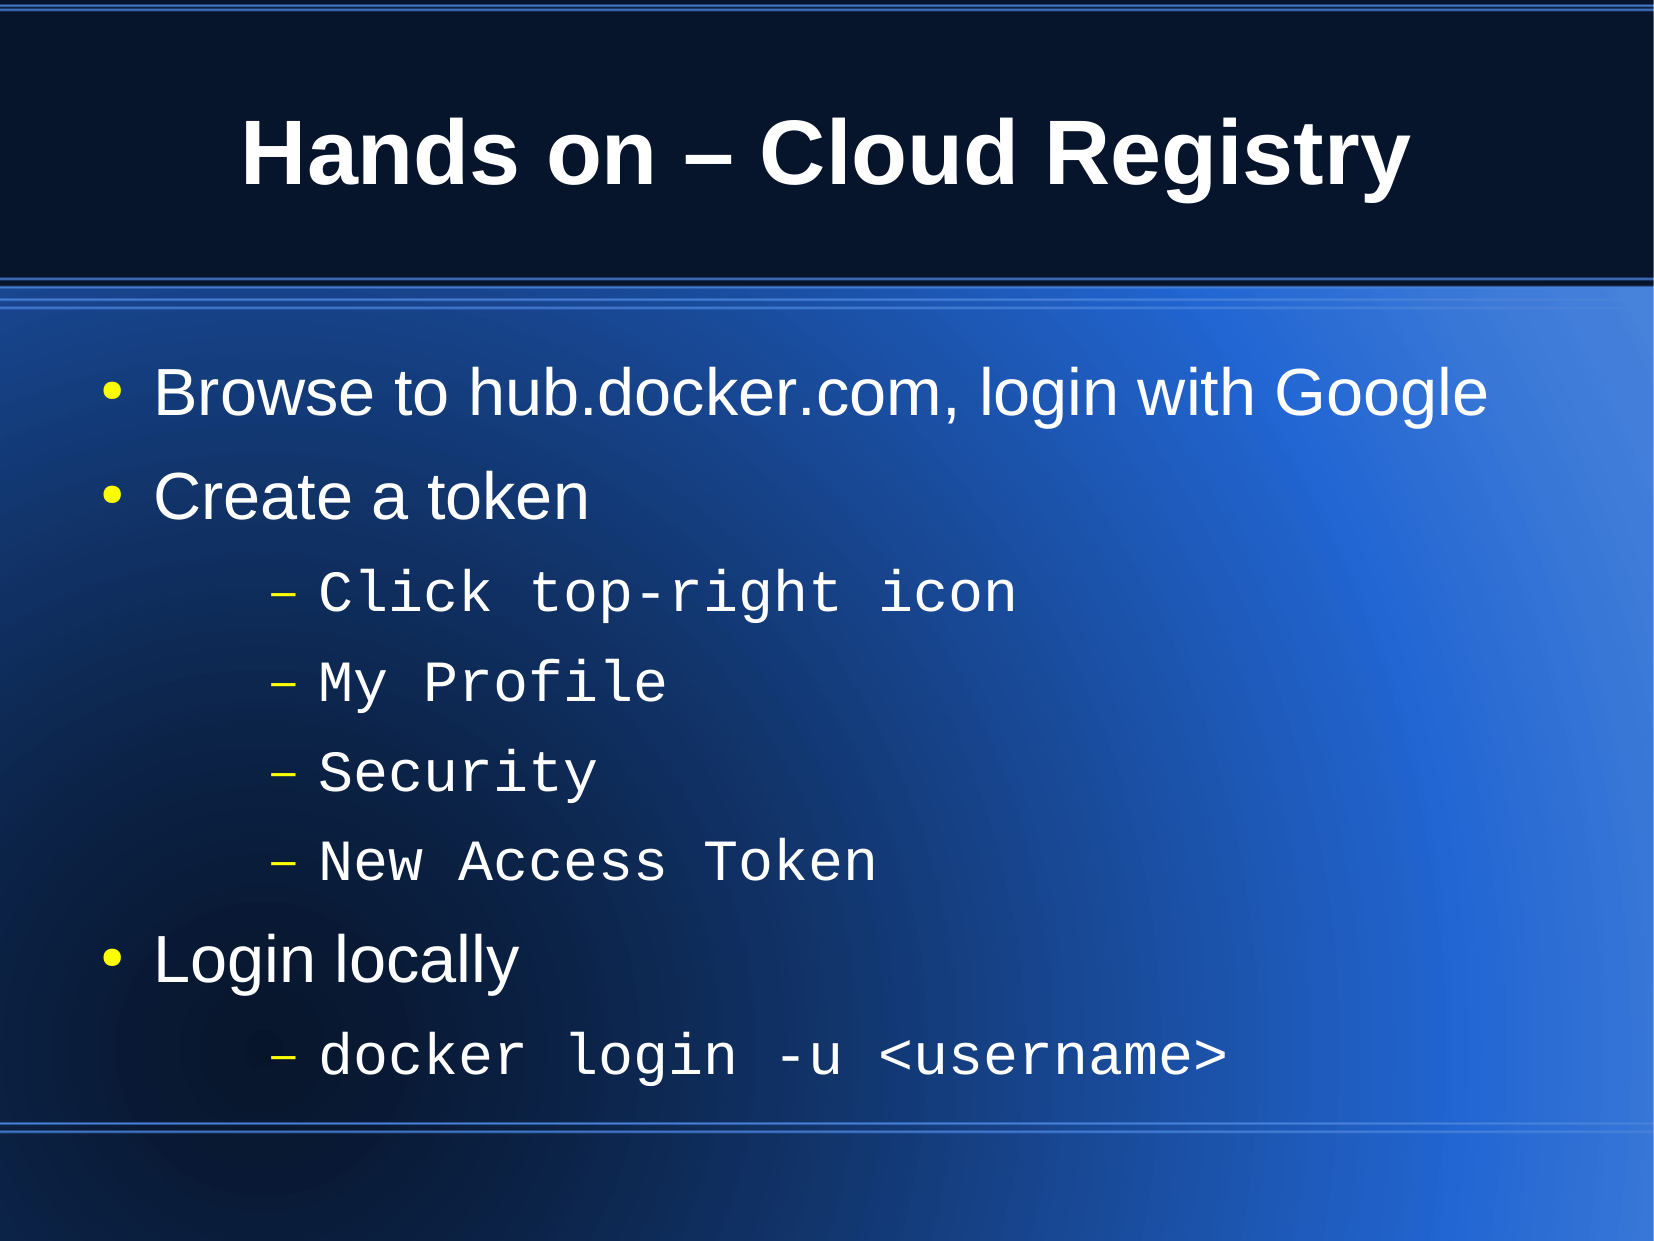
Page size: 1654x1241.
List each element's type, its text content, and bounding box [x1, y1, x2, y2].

list Browse to hub.docker.com, login with Google Create a token Click top-right icon My Profile Security New Access Token Login locally docker login -u <username> [82, 355, 1571, 1196]
title Hands on – Cloud Registry [82, 49, 1571, 257]
picture [0, 0, 1654, 1241]
